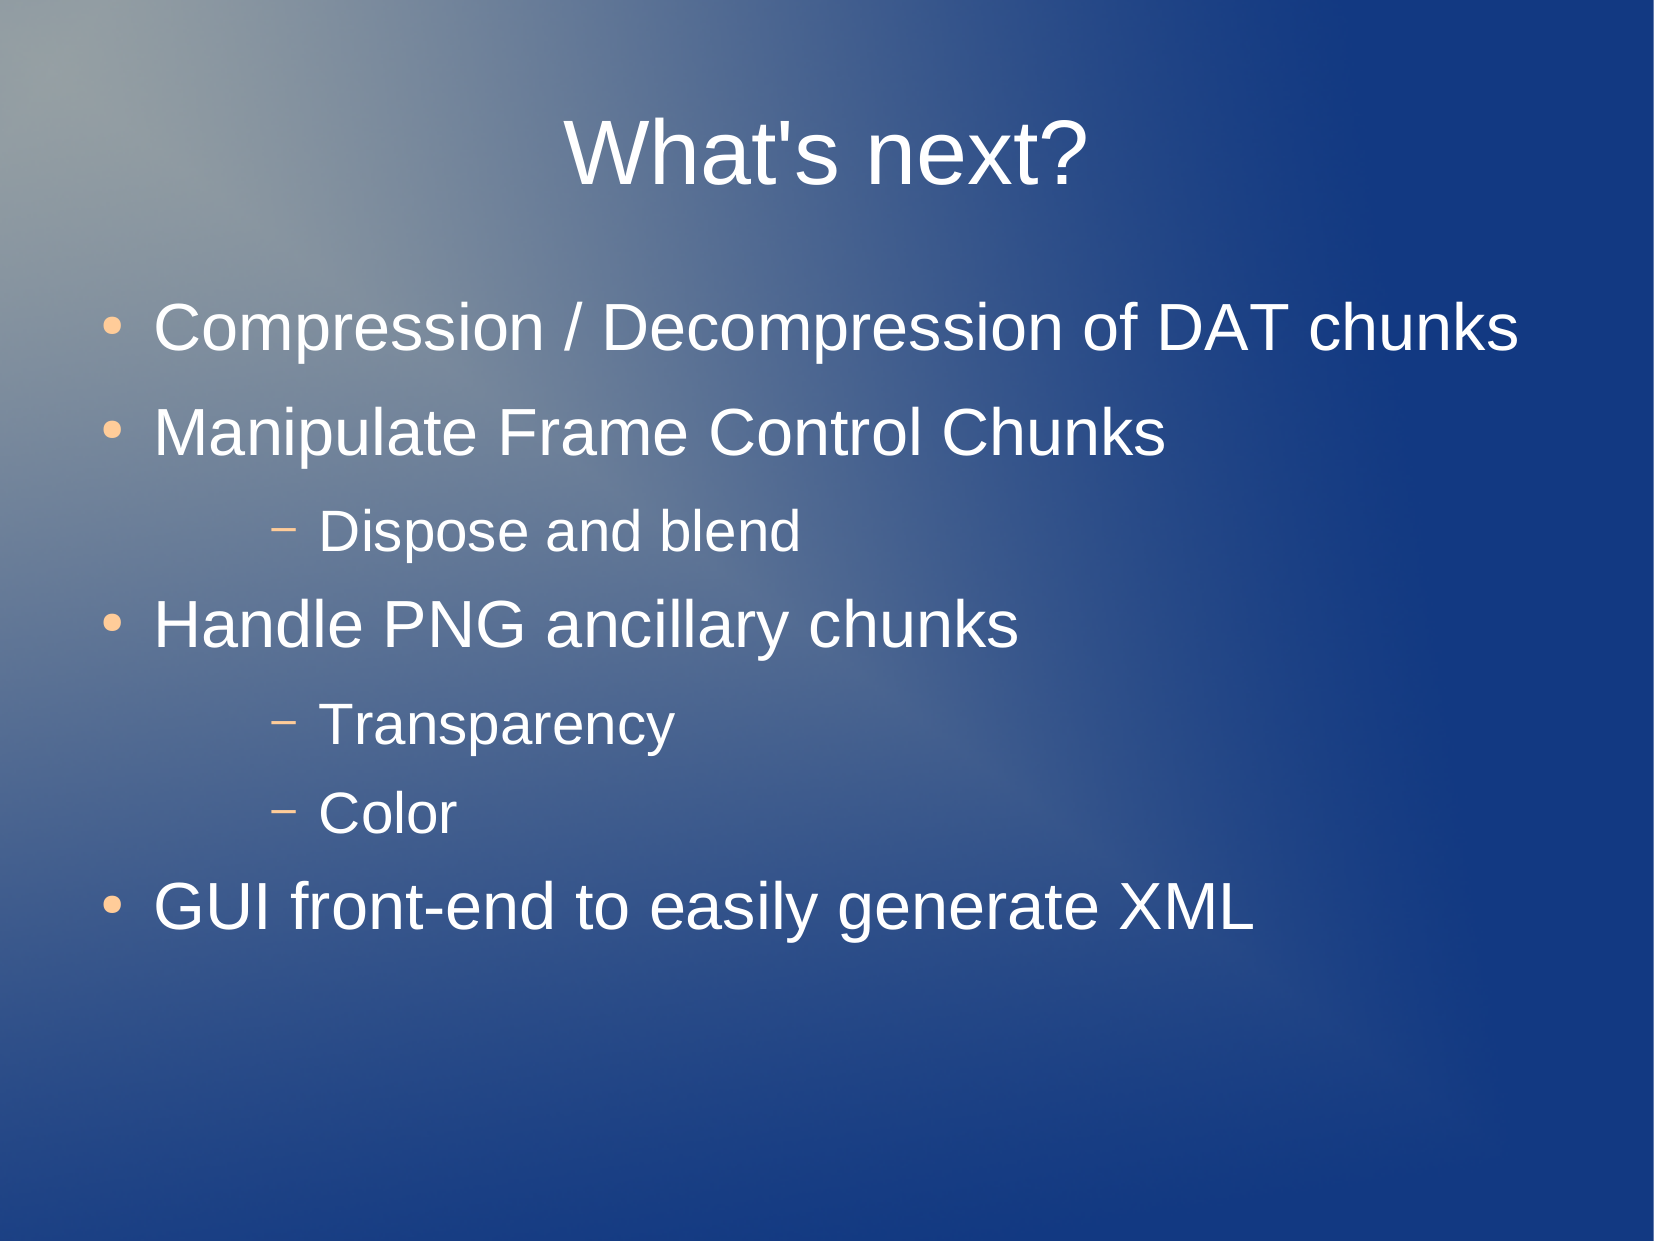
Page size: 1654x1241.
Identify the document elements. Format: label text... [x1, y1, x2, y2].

picture [0, 0, 1654, 1241]
title What's next? [82, 56, 1571, 250]
list Compression / Decompression of DAT chunks Manipulate Frame Control Chunks Dispose and blend Handle PNG ancillary chunks Transparency Color GUI front-end to easily generate XML [82, 290, 1571, 1094]
